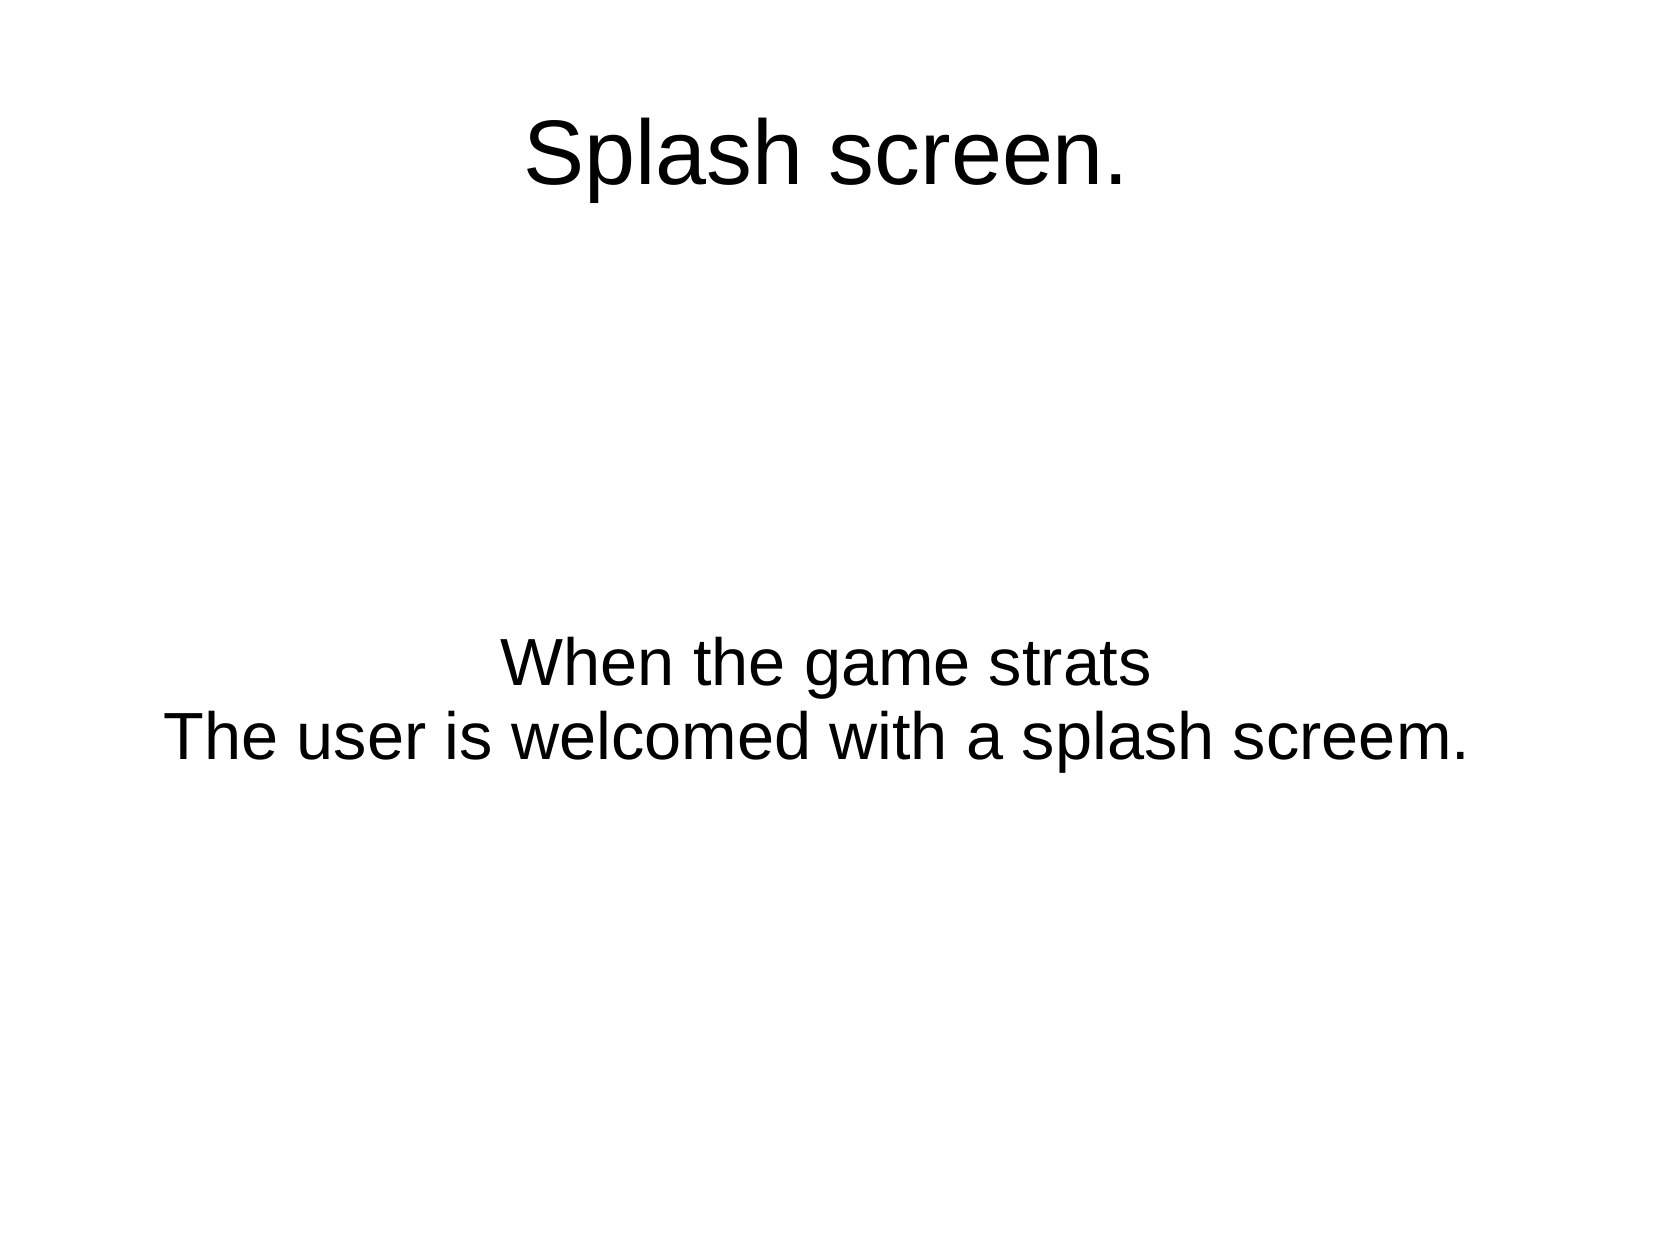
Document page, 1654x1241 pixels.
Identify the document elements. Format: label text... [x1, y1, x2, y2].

subtitle When the game strats The user is welcomed with a splash screem. [82, 290, 1571, 1109]
title Splash screen. [82, 49, 1571, 257]
